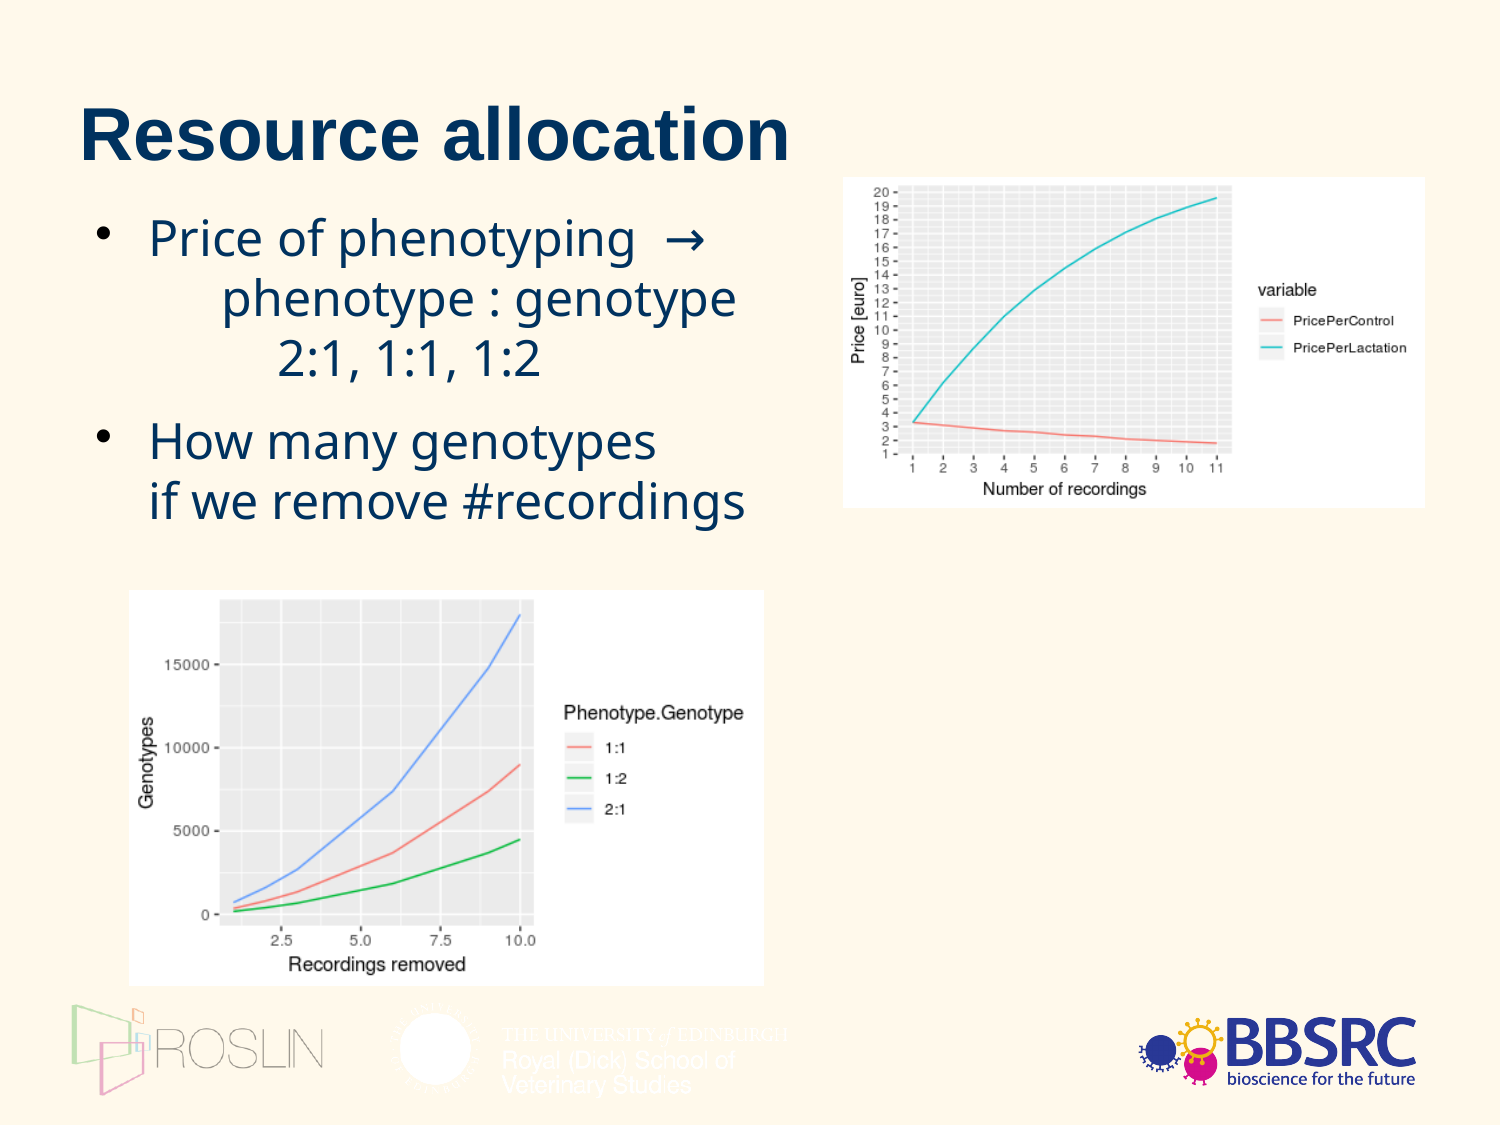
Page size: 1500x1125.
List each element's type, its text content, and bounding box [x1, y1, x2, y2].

picture [64, 590, 764, 1118]
picture [843, 177, 1425, 508]
text_box Price of phenotyping → phenotype : genotype 2:1, 1:1, 1:2 How many genotypes if we remove #recordings [62, 198, 1425, 934]
text_box Resource allocation [64, 78, 1425, 185]
picture [1137, 1014, 1416, 1092]
